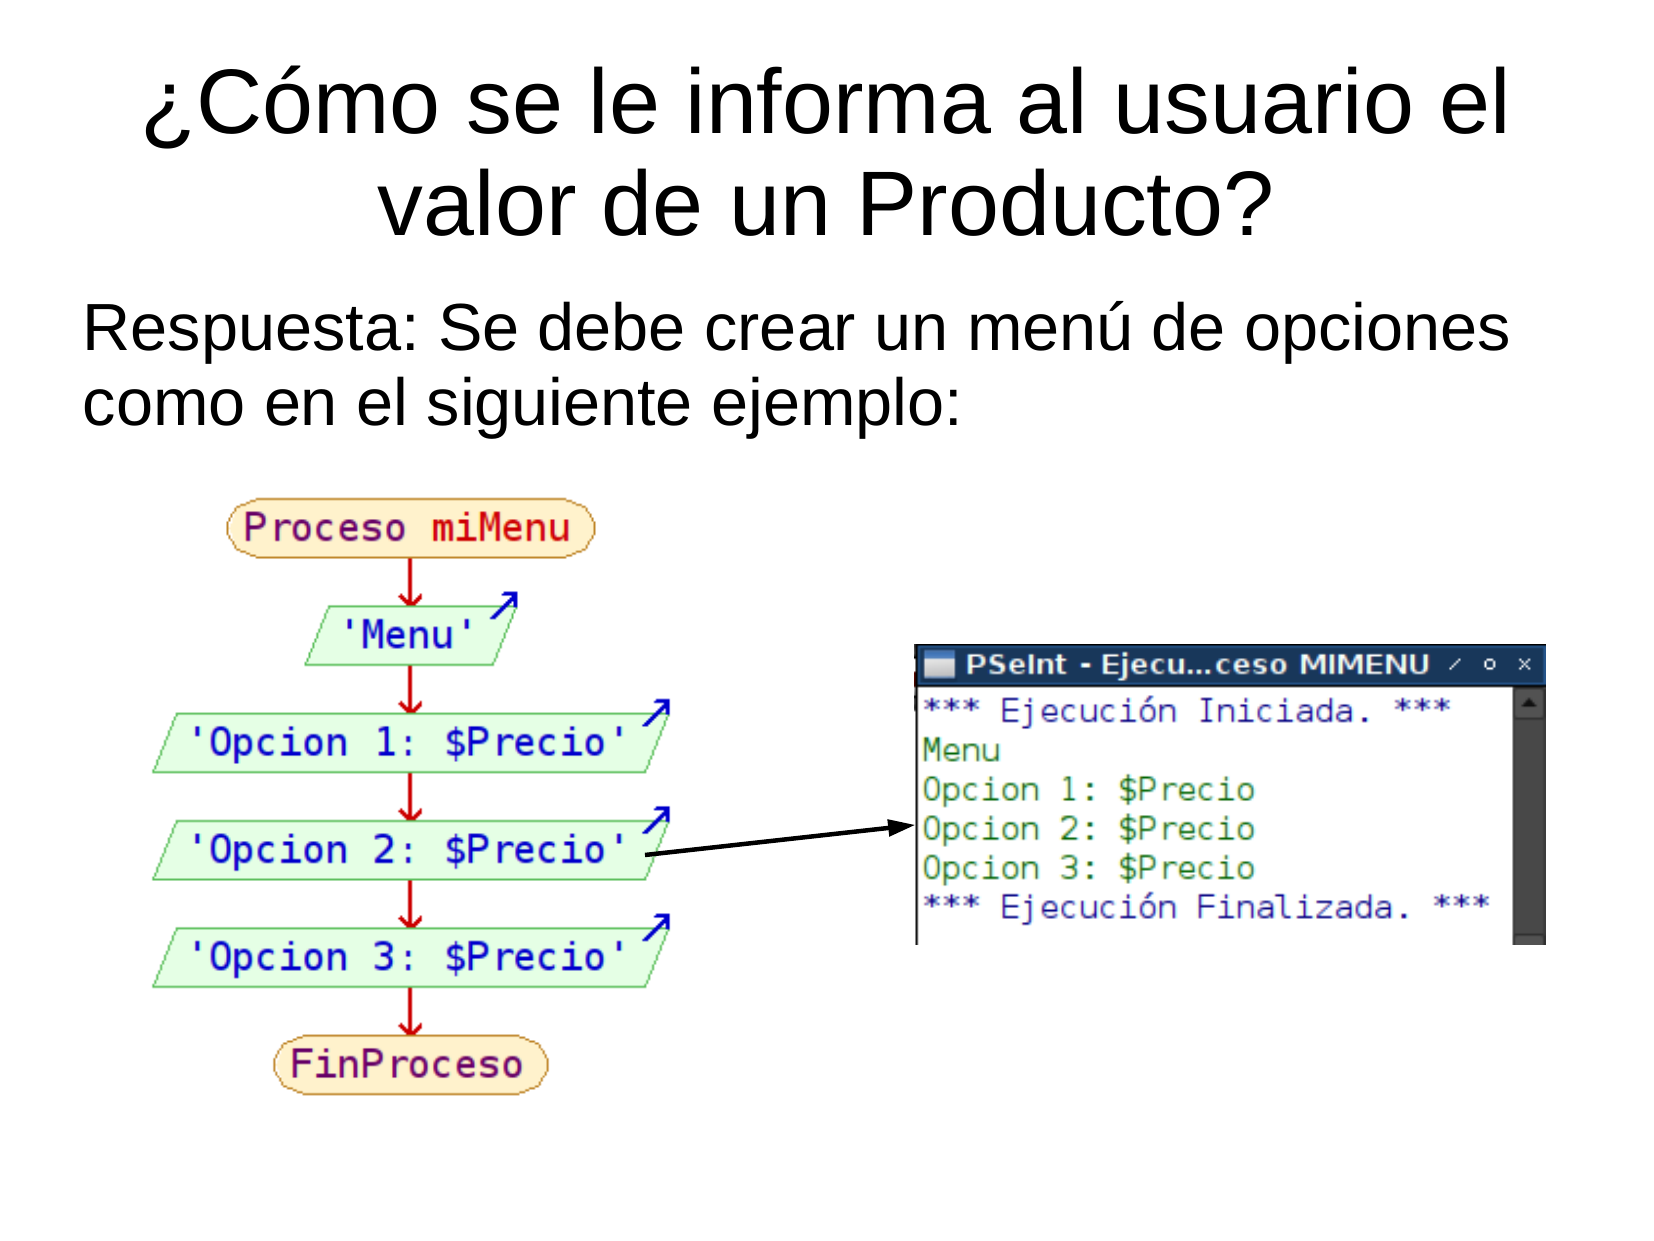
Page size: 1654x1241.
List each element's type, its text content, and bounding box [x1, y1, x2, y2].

picture [914, 644, 1546, 946]
title ¿Cómo se le informa al usuario el valor de un Producto? [82, 49, 1571, 257]
picture [145, 479, 676, 1162]
list Respuesta: Se debe crear un menú de opciones como en el siguiente ejemplo: [82, 290, 1571, 1010]
